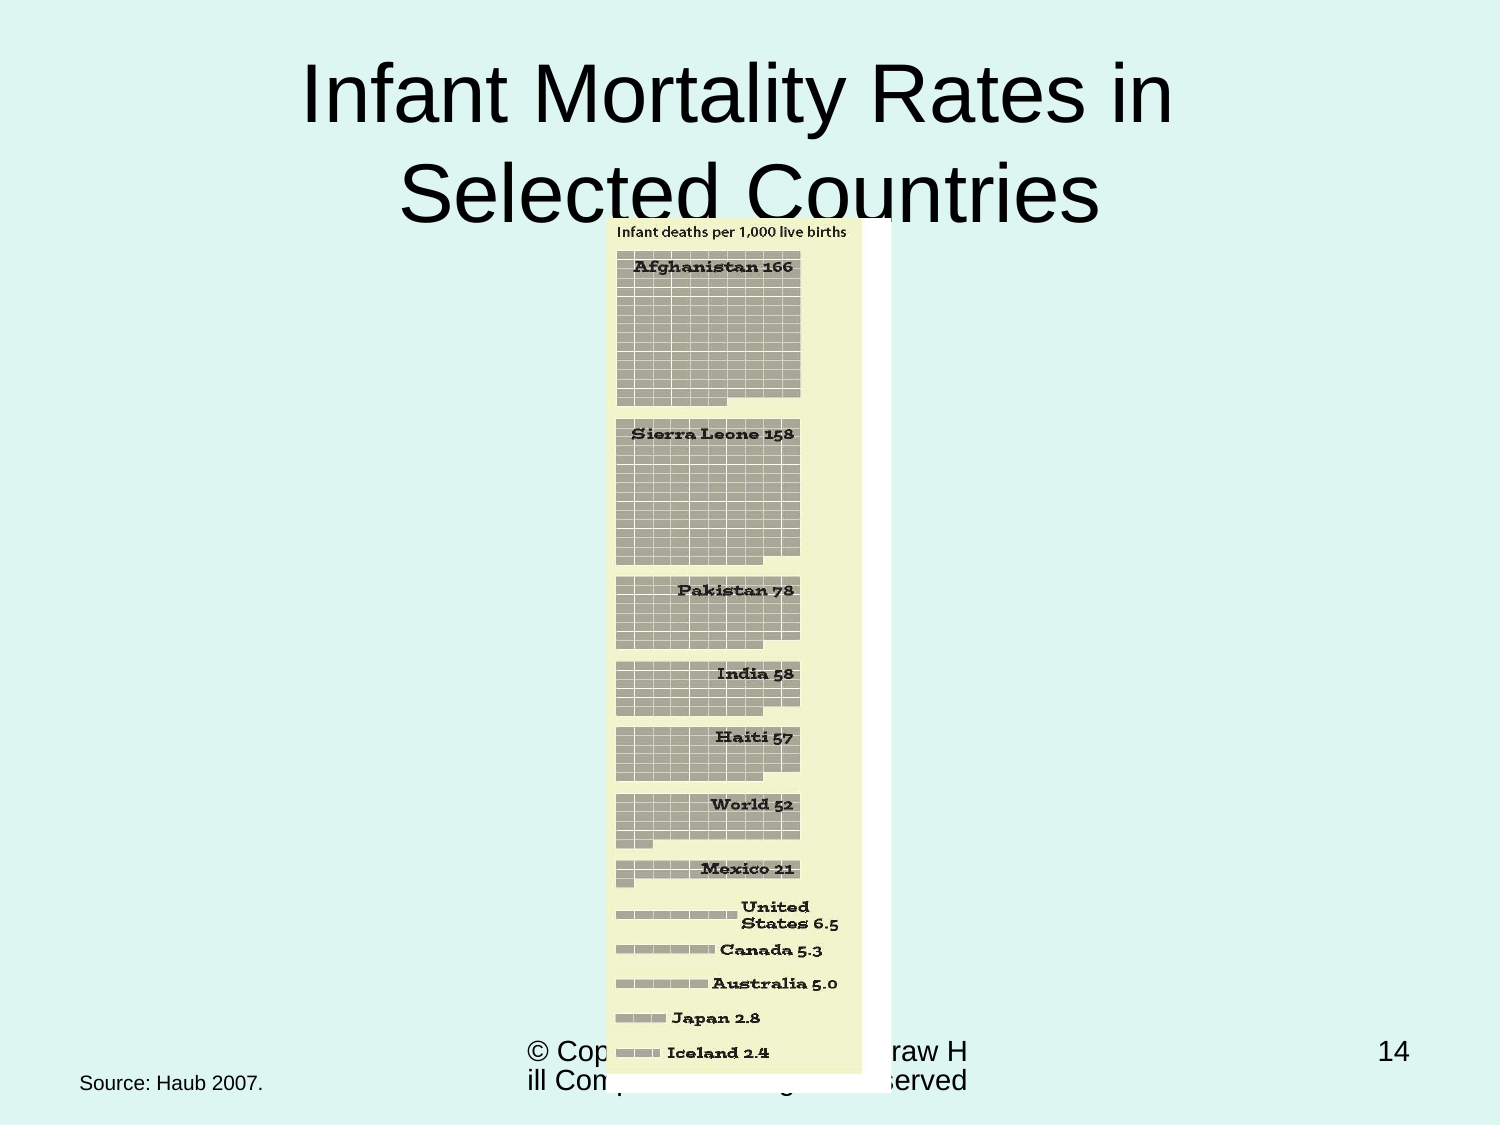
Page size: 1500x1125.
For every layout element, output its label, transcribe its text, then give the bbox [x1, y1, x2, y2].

text_box Source: Haub 2007. [64, 1061, 279, 1103]
picture [606, 218, 892, 1093]
title Infant Mortality Rates in Selected Countries [75, 45, 1426, 233]
